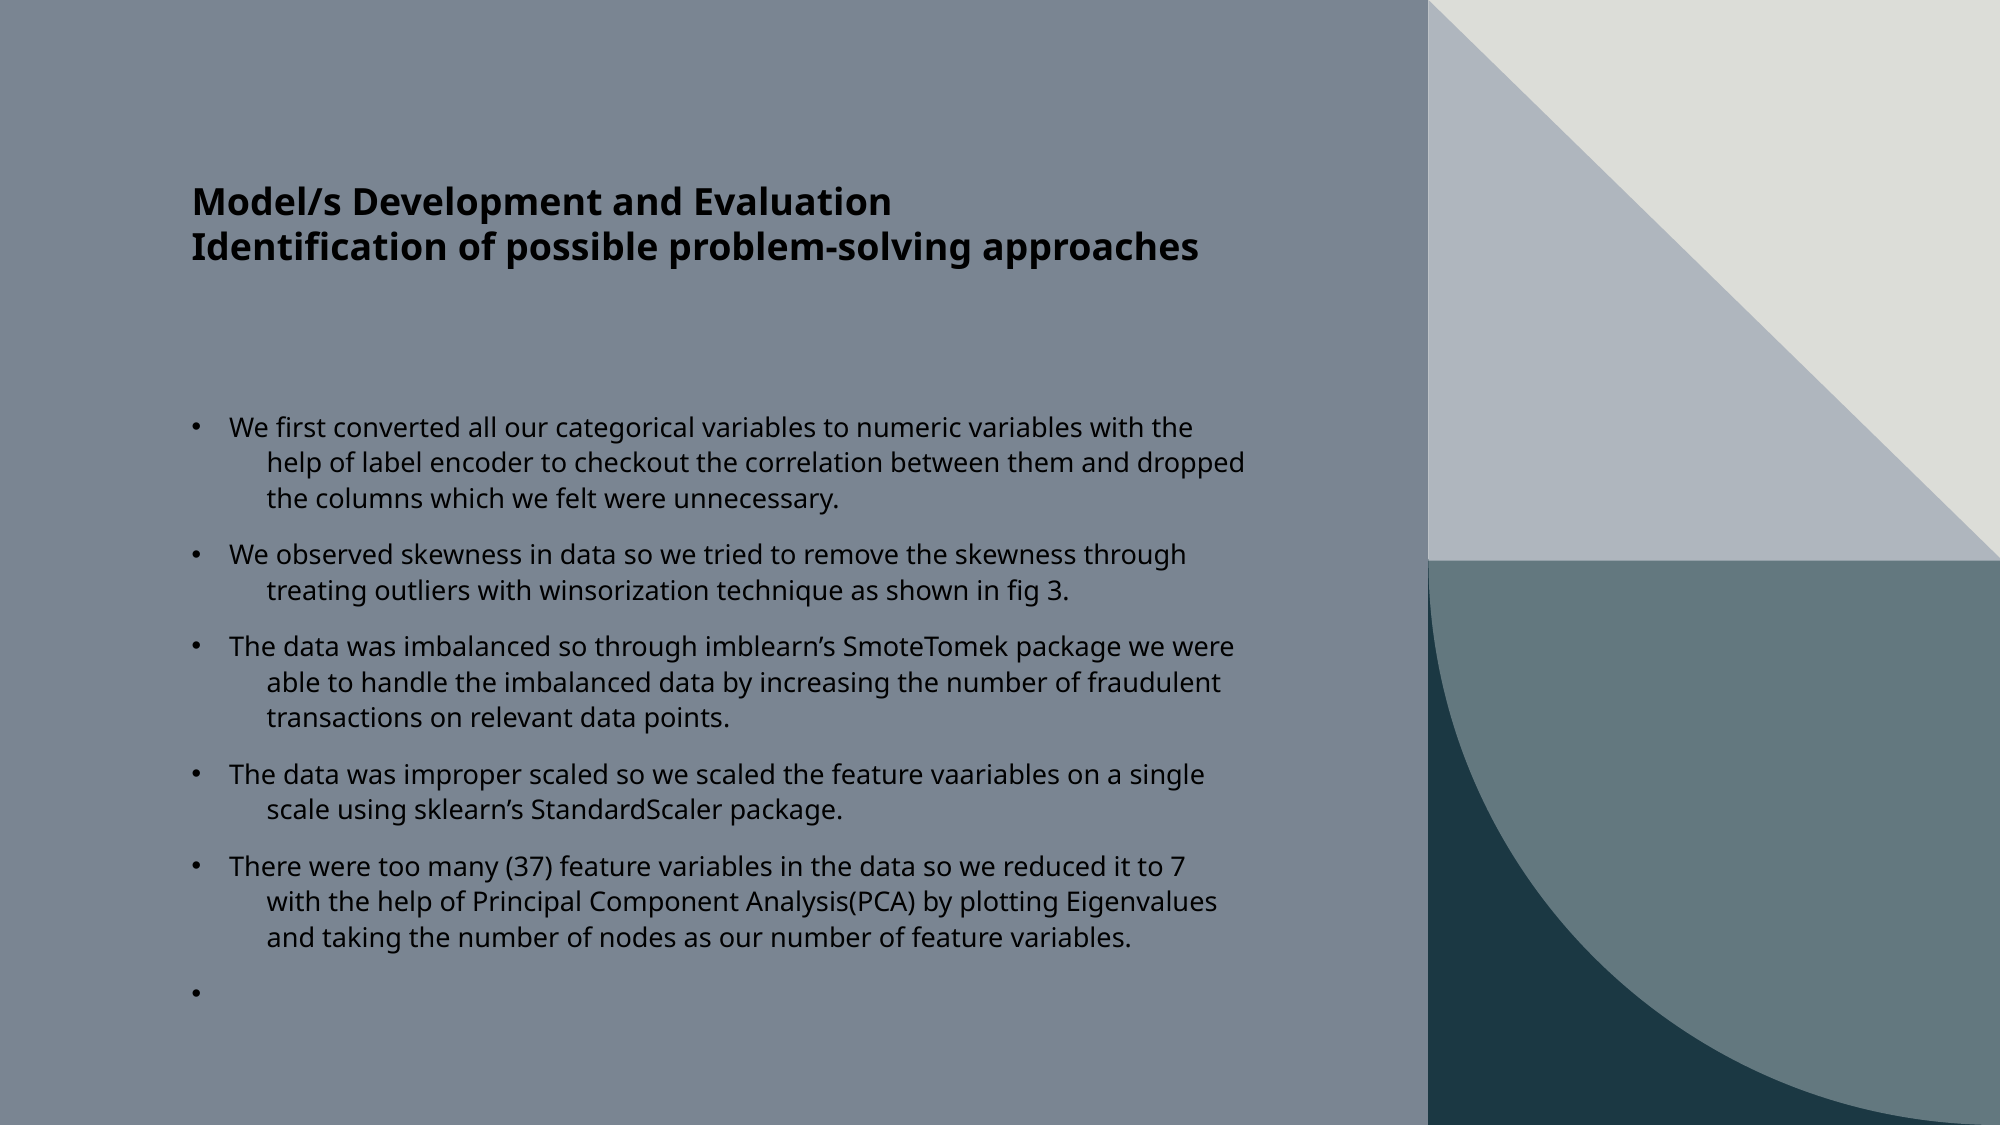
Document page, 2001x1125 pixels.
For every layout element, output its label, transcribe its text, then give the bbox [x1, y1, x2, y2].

list We first converted all our categorical variables to numeric variables with the help of label encoder to checkout the correlation between them and dropped the columns which we felt were unnecessary. We observed skewness in data so we tried to remove the skewness through treating outliers with winsorization technique as shown in fig 3. The data was imbalanced so through imblearn’s SmoteTomek package we were able to handle the imbalanced data by increasing the number of fraudulent transactions on relevant data points. The data was improper scaled so we scaled the feature vaariables on a single scale using sklearn’s StandardScaler package. There were too many (37) feature variables in the data so we reduced it to 7 with the help of Principal Component Analysis(PCA) by plotting Eigenvalues and taking the number of nodes as our number of feature variables. [176, 399, 1261, 975]
text_box [0, 0, 2000, 1125]
title Model/s Development and Evaluation Identification of possible problem-solving approaches [176, 118, 1261, 366]
